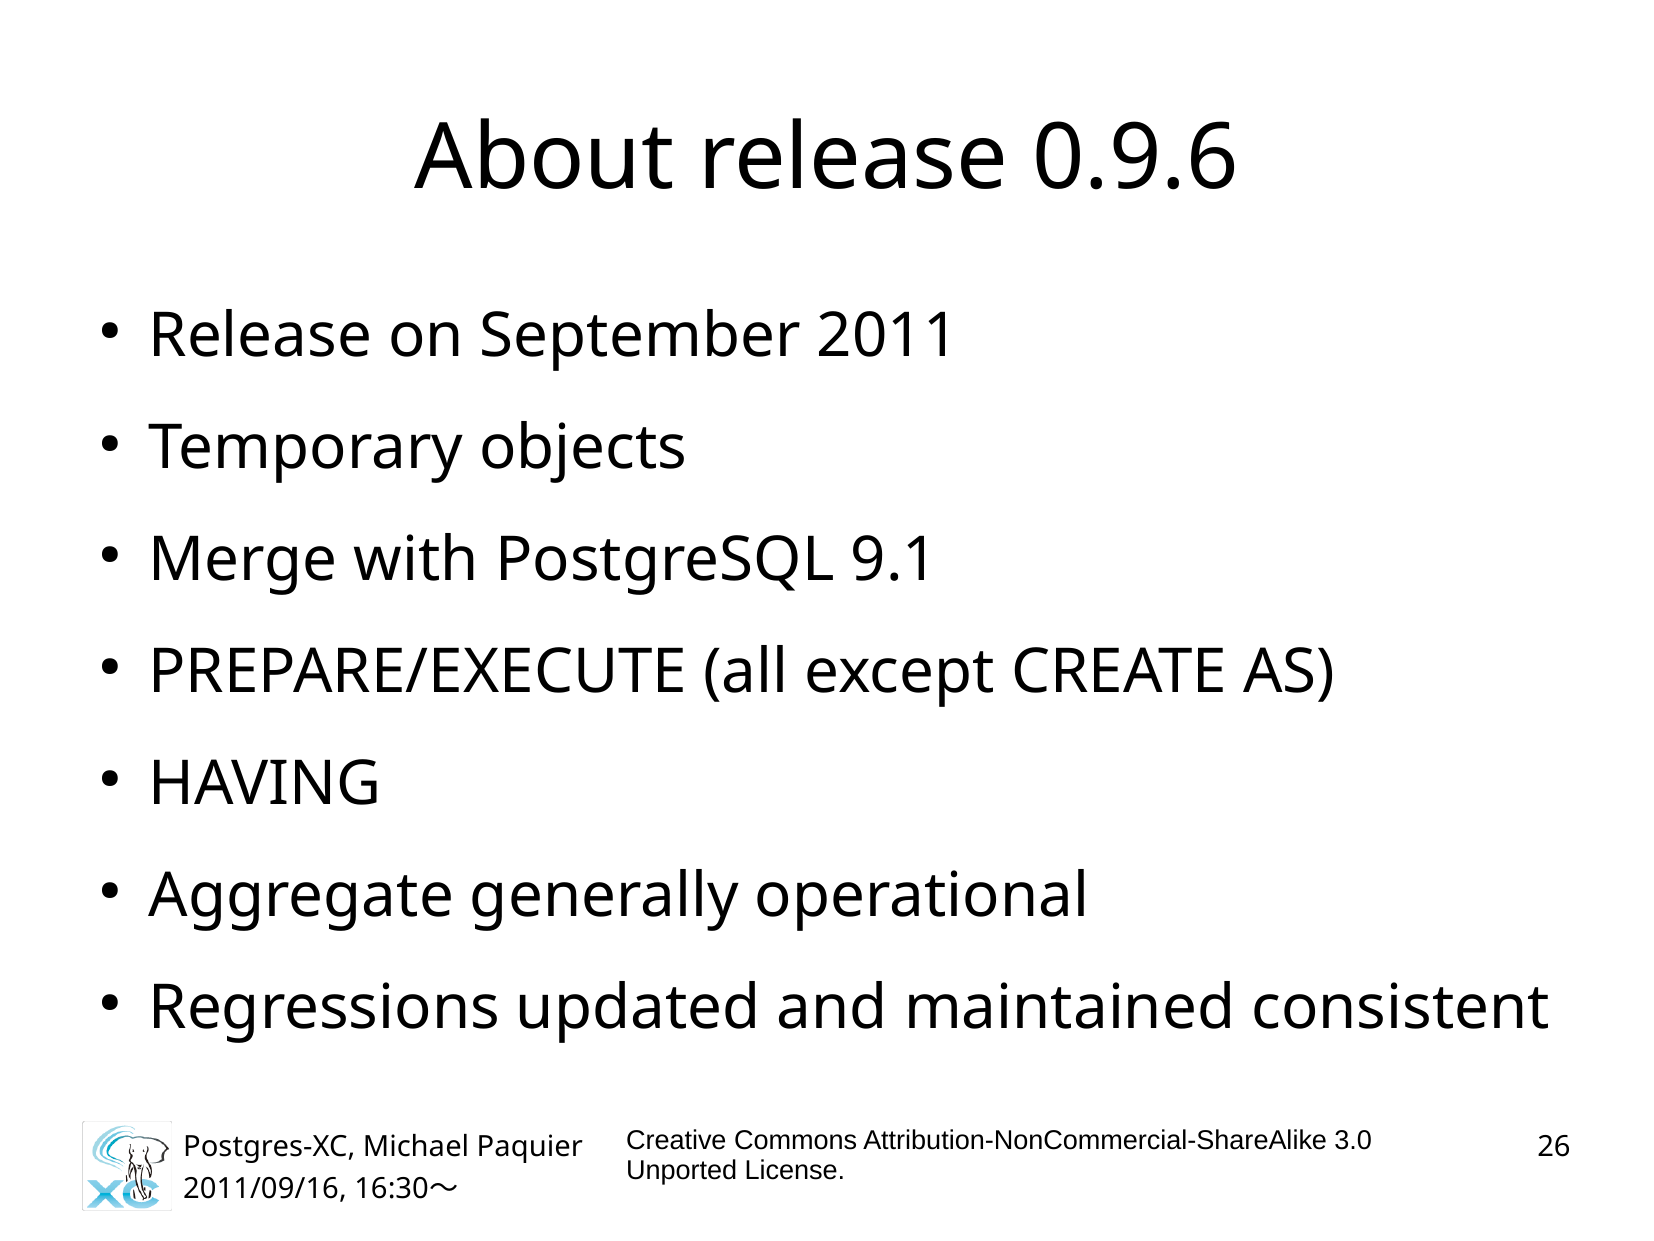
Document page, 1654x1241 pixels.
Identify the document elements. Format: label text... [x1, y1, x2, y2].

list Release on September 2011 Temporary objects Merge with PostgreSQL 9.1 PREPARE/EXECUTE (all except CREATE AS) HAVING Aggregate generally operational Regressions updated and maintained consistent [82, 290, 1571, 1109]
title About release 0.9.6 [82, 56, 1571, 250]
picture [82, 1121, 172, 1211]
